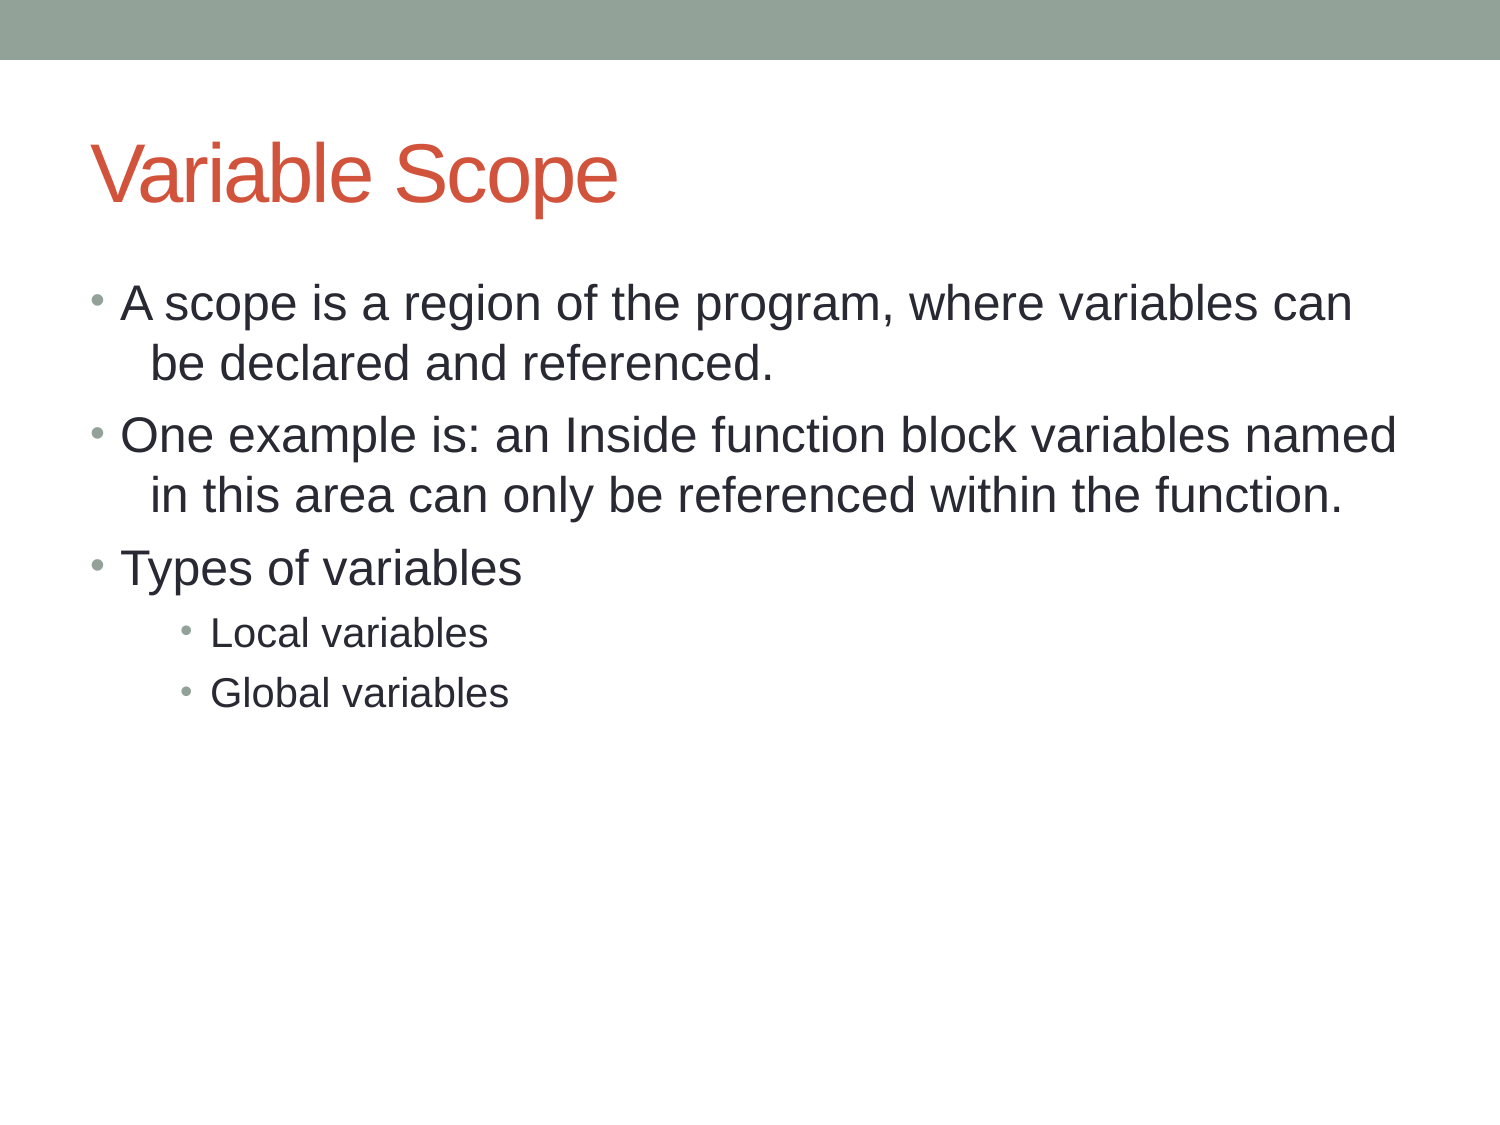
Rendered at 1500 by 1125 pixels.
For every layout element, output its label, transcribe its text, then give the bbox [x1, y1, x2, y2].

title Variable Scope [75, 87, 1426, 251]
list A scope is a region of the program, where variables can be declared and referenced. One example is: an Inside function block variables named in this area can only be referenced within the function. Types of variables Local variables Global variables [75, 262, 1426, 1063]
